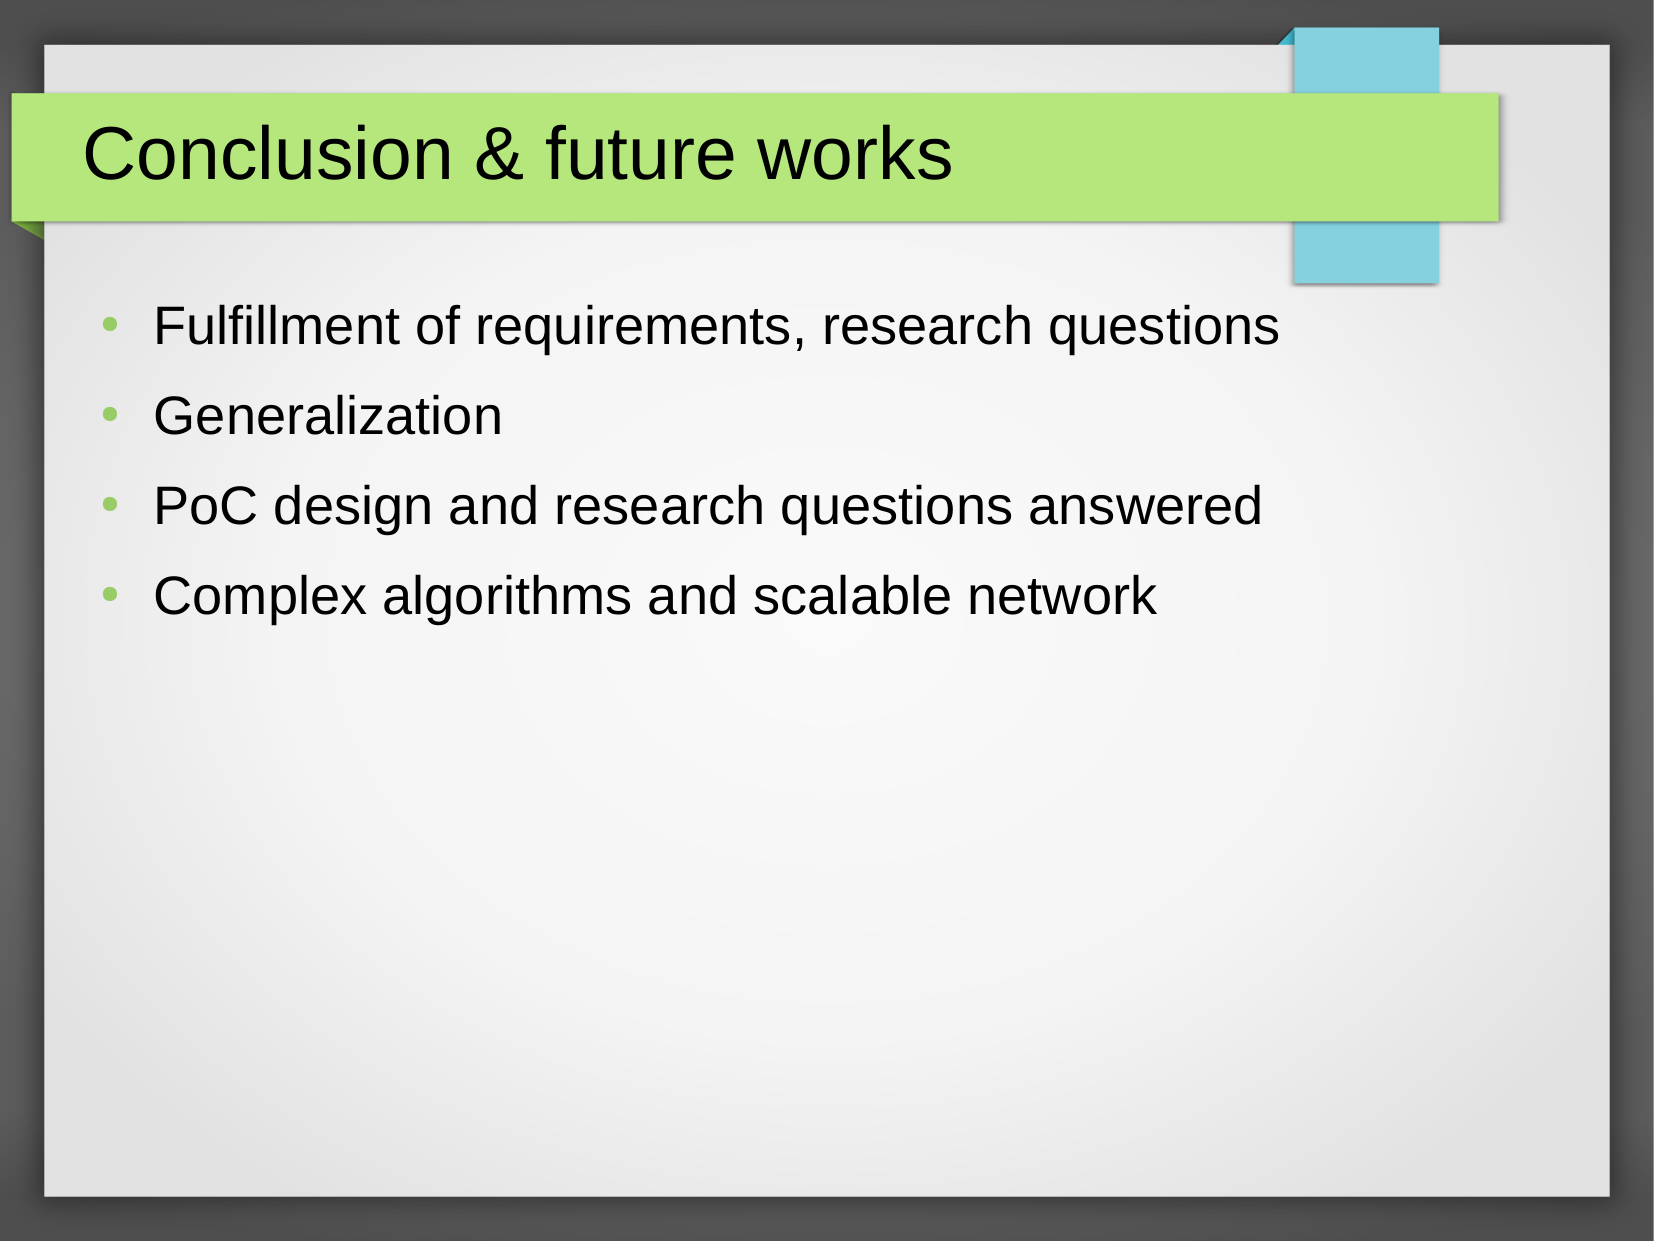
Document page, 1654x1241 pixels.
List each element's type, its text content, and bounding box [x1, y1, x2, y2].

picture [0, 0, 1654, 1241]
title Conclusion & future works [82, 94, 1264, 213]
list Fulfillment of requirements, research questions Generalization PoC design and research questions answered Complex algorithms and scalable network [82, 295, 1571, 1015]
